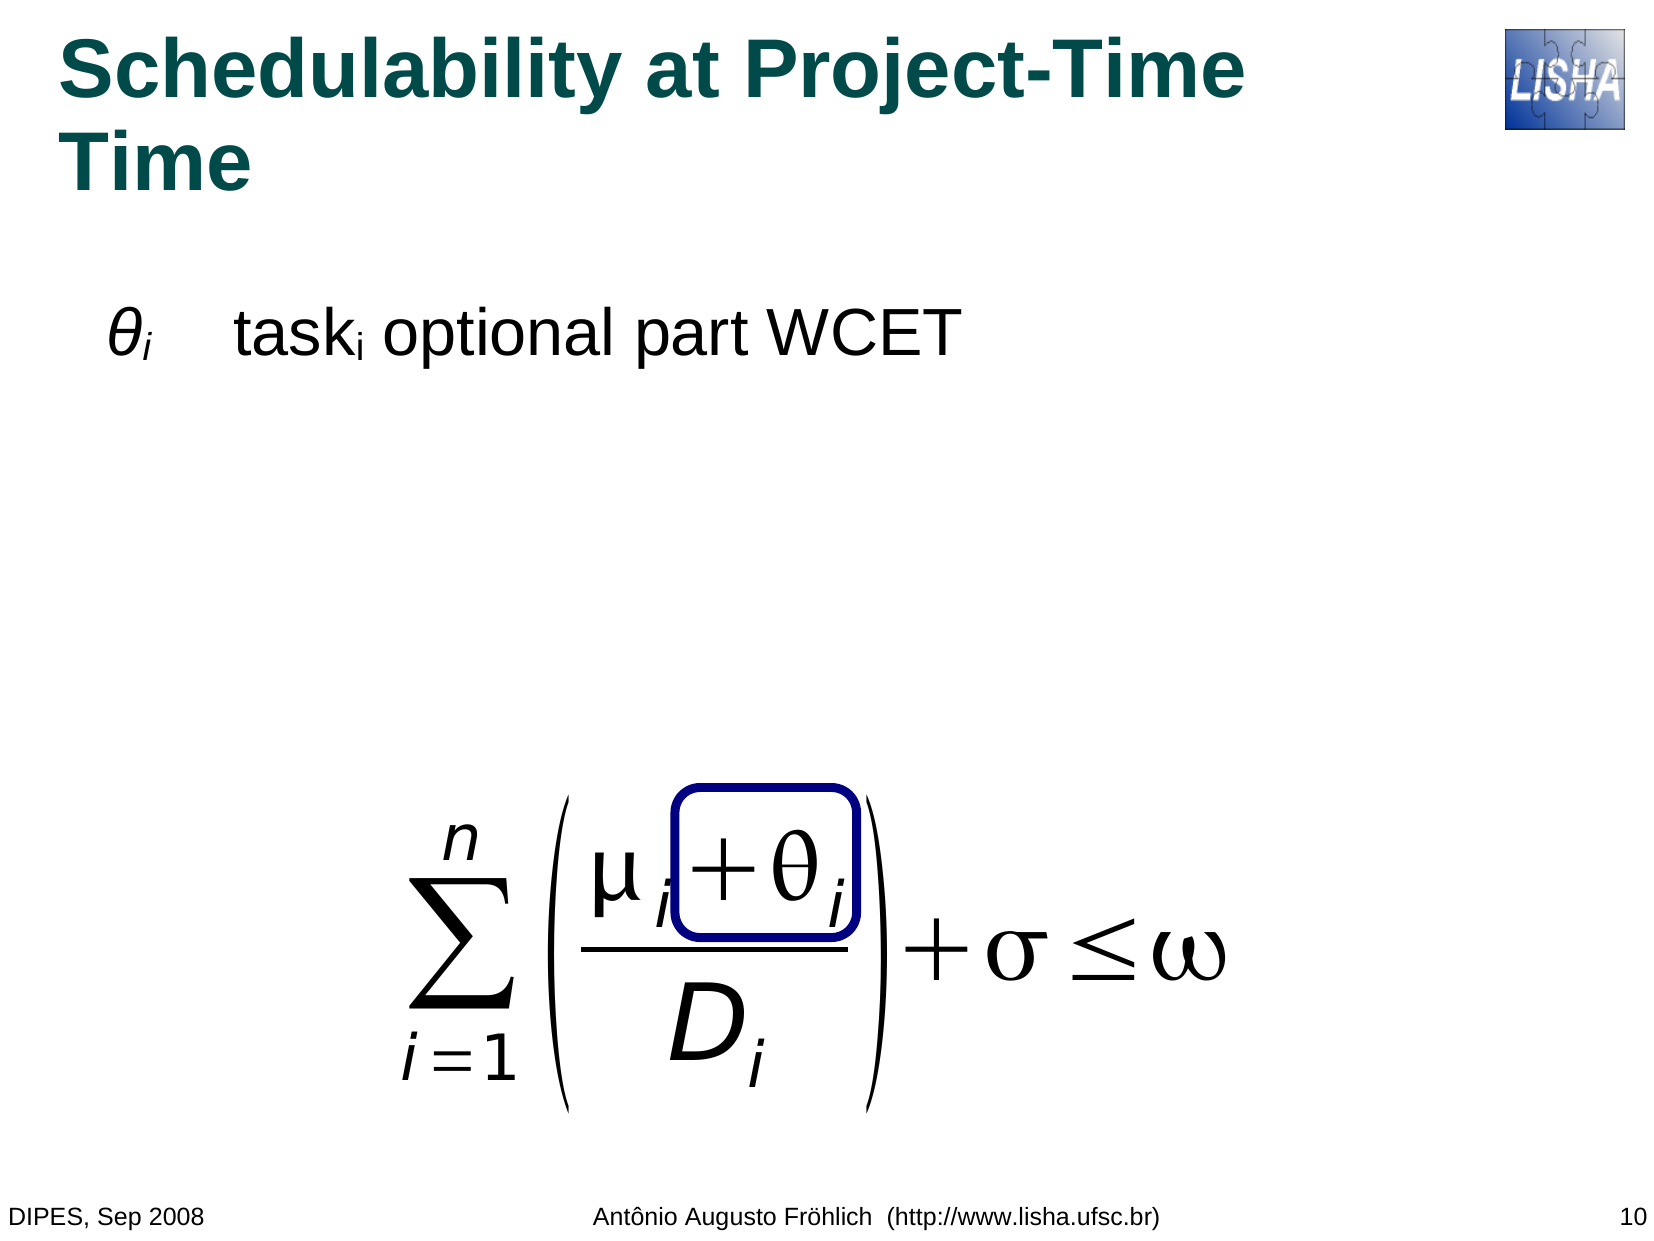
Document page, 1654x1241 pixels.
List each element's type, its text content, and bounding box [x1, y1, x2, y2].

text_box [674, 787, 857, 938]
picture [1505, 29, 1625, 130]
chart [374, 787, 1256, 1118]
list θi taski optional part WCET [59, 295, 1595, 1182]
title Schedulability at Project-Time Time [58, 11, 1463, 219]
